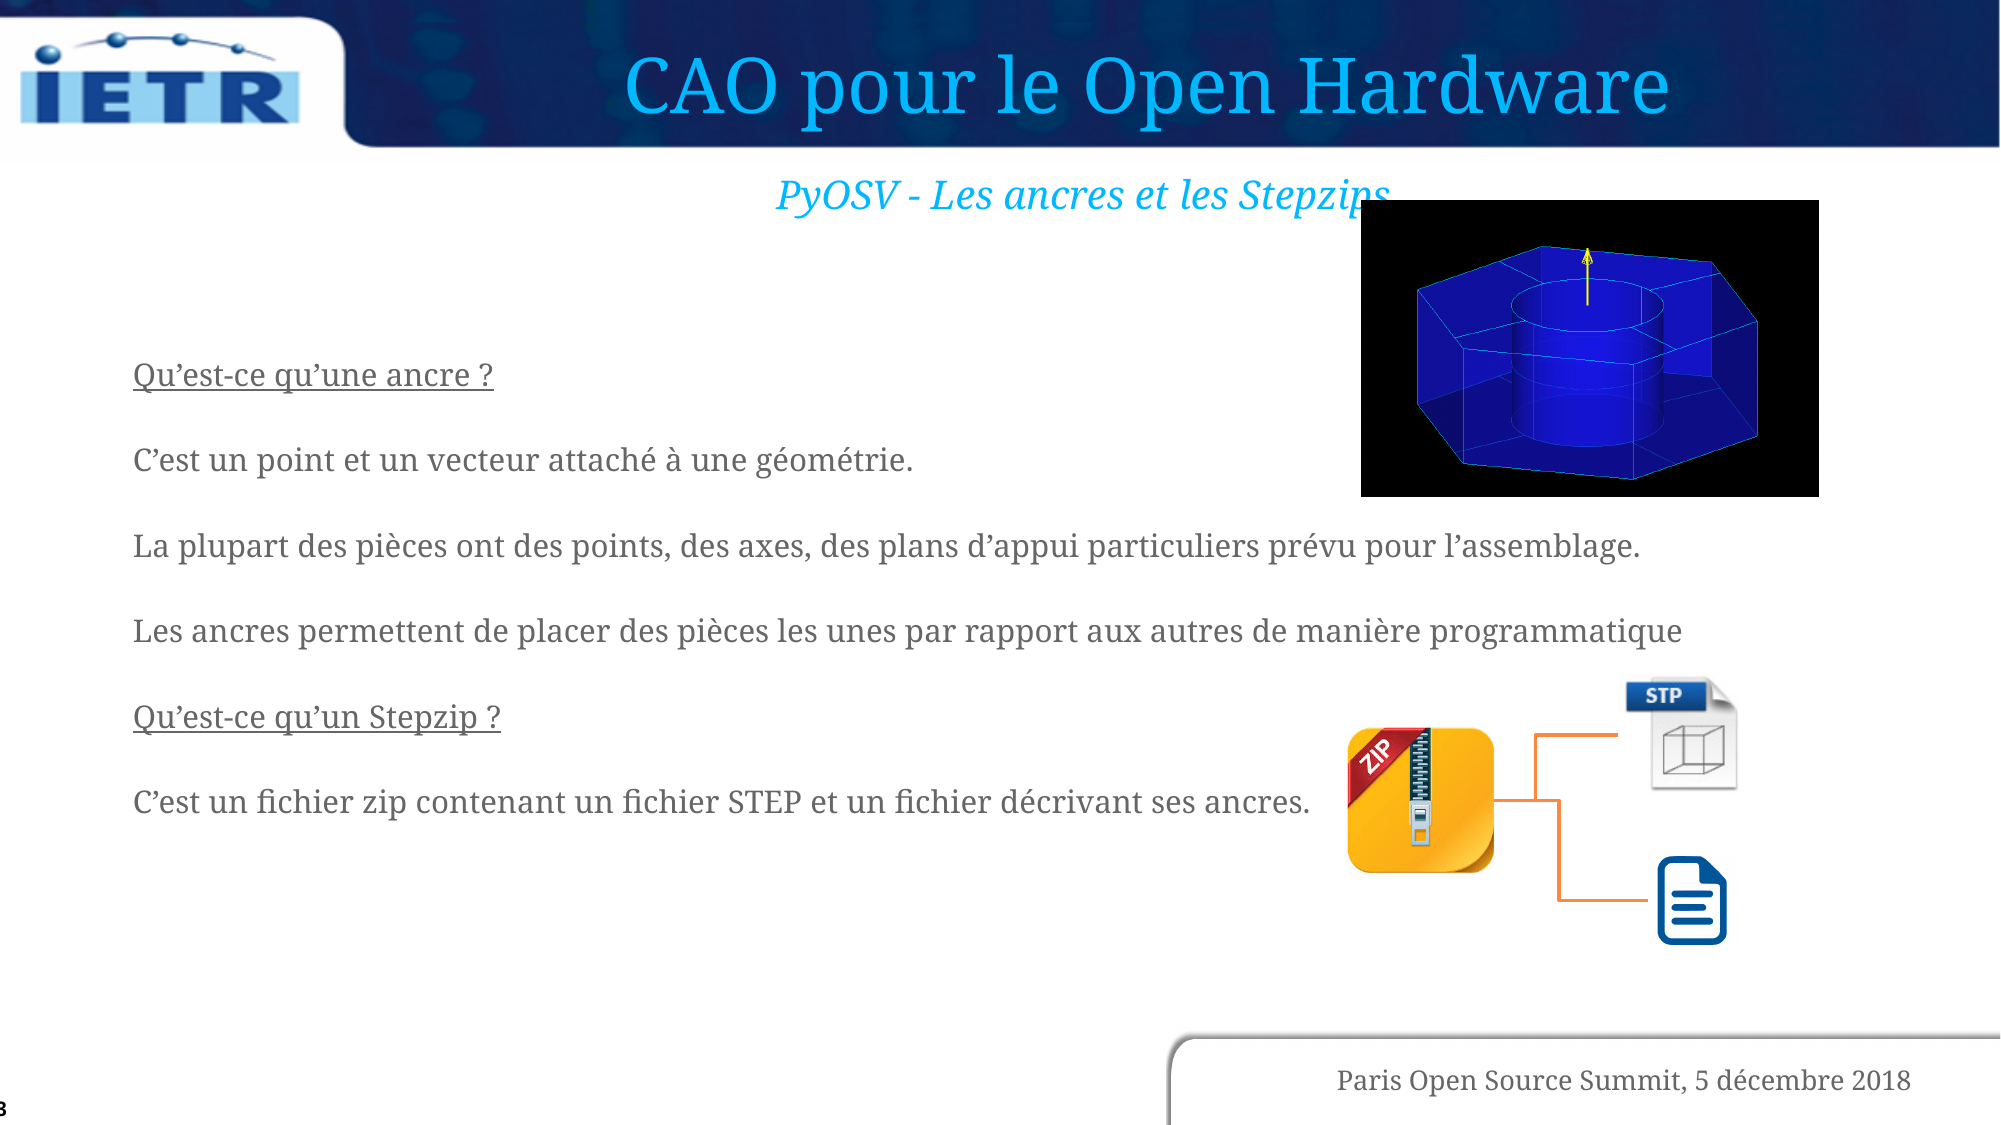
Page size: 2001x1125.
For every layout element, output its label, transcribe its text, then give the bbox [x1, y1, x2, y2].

text_box Qu’est-ce qu’une ancre ? C’est un point et un vecteur attaché à une géométrie. La plupart des pièces ont des points, des axes, des plans d’appui particuliers prévu pour l’assemblage. Les ancres permettent de placer des pièces les unes par rapport aux autres de manière programmatique Qu’est-ce qu’un Stepzip ? C’est un fichier zip contenant un fichier STEP et un fichier décrivant ses ancres. [118, 259, 1867, 985]
picture [1647, 856, 1737, 945]
picture [1361, 200, 1819, 497]
text_box PyOSV - Les ancres et les Stepzips [761, 159, 1345, 253]
picture [1346, 726, 1495, 875]
text_box Paris Open Source Summit, 5 décembre 2018 [1322, 1054, 1982, 1106]
picture [1618, 673, 1751, 797]
picture [1166, 1024, 2001, 1125]
picture [0, 0, 2000, 165]
text_box CAO pour le Open Hardware [608, 23, 1652, 143]
